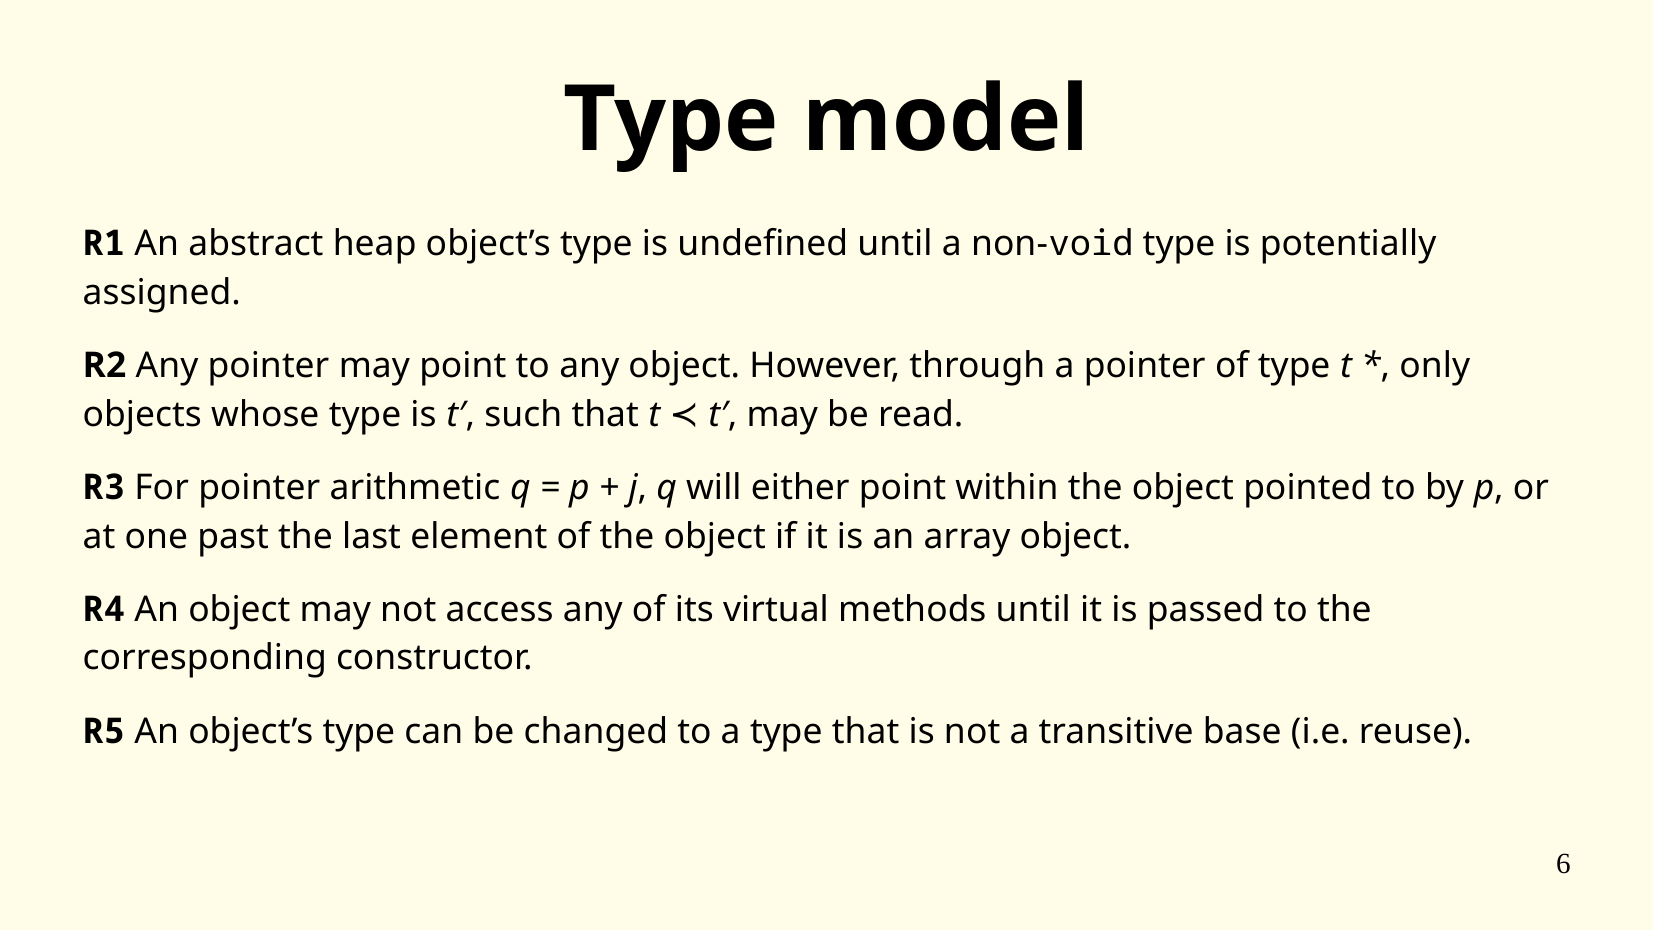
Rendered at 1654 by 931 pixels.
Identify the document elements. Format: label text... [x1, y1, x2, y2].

list R1 An abstract heap object’s type is undefined until a non-void type is potentially assigned. R2 Any pointer may point to any object. However, through a pointer of type t *, only objects whose type is t′, such that t ≺ t′, may be read. R3 For pointer arithmetic q = p + j, q will either point within the object pointed to by p, or at one past the last element of the object if it is an array object. R4 An object may not access any of its virtual methods until it is passed to the corresponding constructor. R5 An object’s type can be changed to a type that is not a transitive base (i.e. reuse). [82, 217, 1571, 758]
title Type model [82, 37, 1571, 193]
